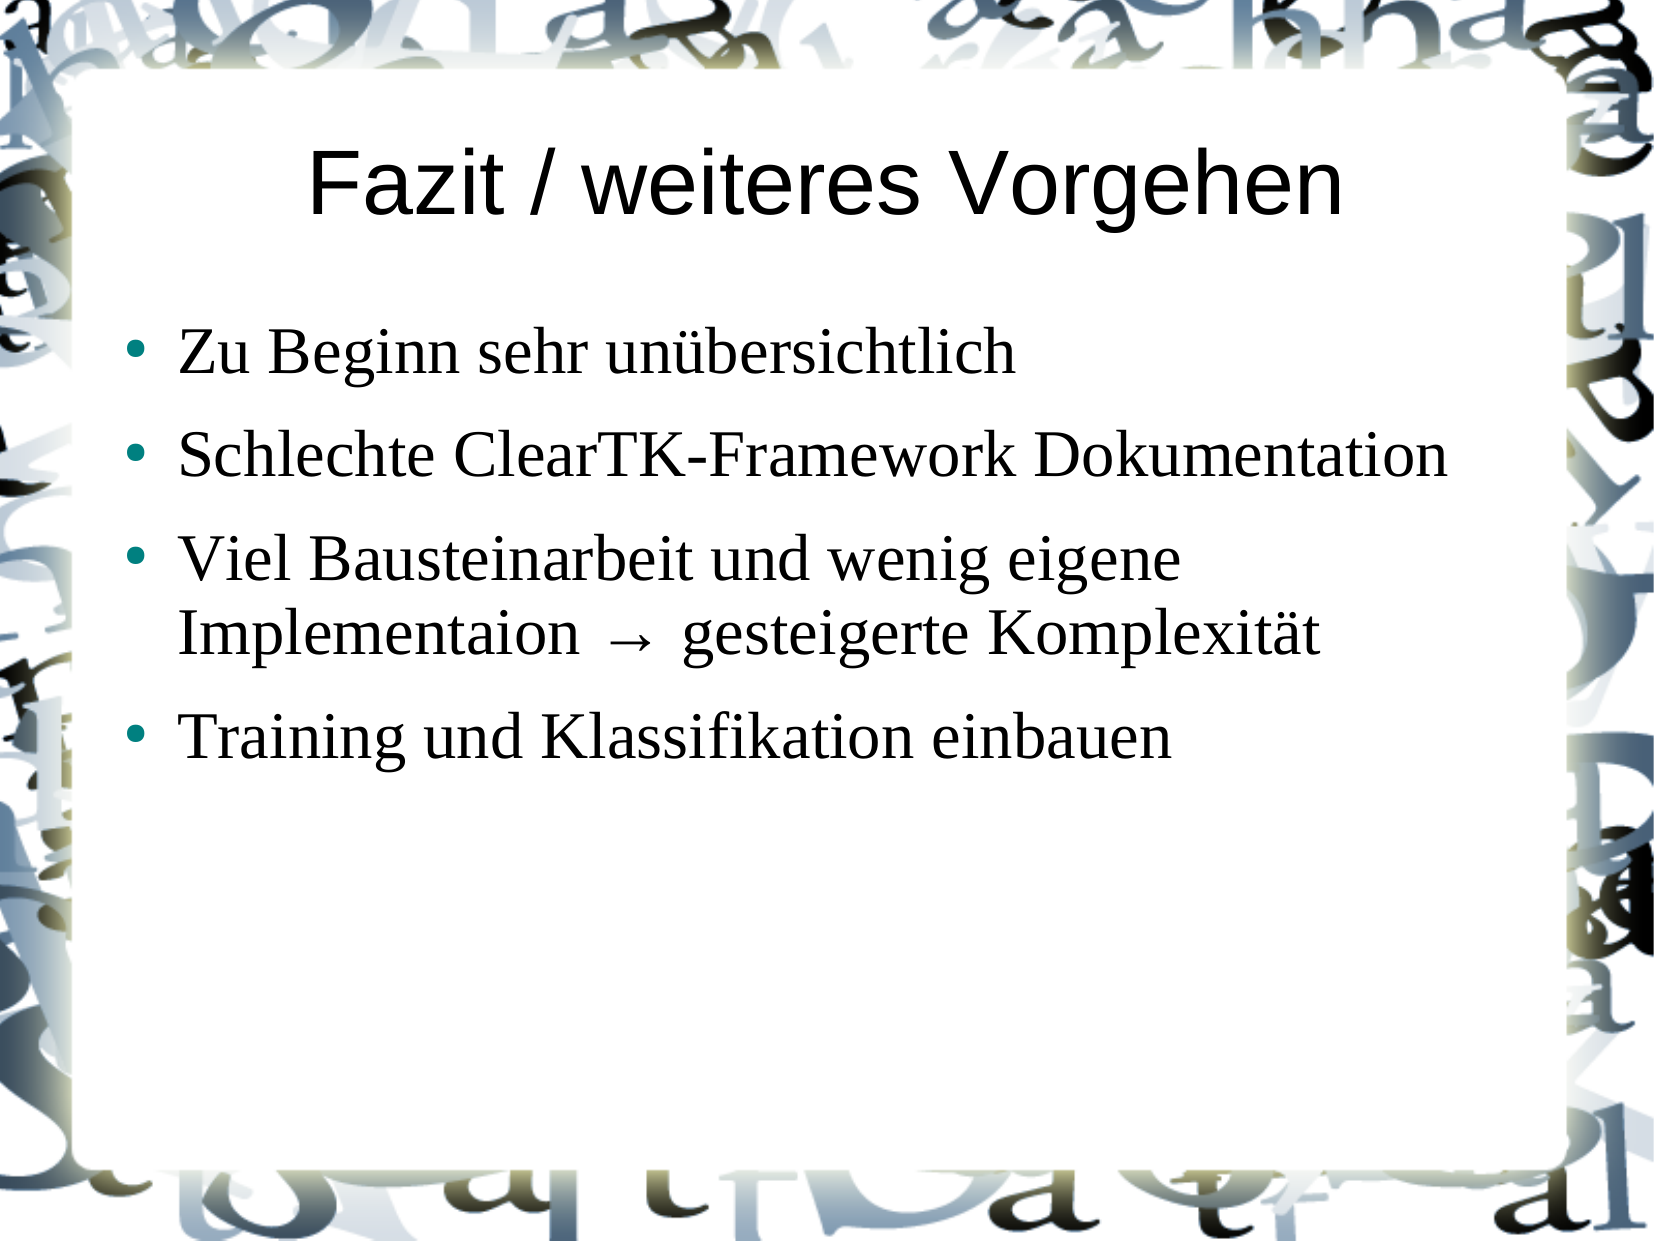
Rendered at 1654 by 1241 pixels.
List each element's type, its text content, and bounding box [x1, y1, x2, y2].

list Zu Beginn sehr unübersichtlich Schlechte ClearTK-Framework Dokumentation Viel Bausteinarbeit und wenig eigene Implementaion → gesteigerte Komplexität Training und Klassifikation einbauen [106, 313, 1530, 1034]
title Fazit / weiteres Vorgehen [82, 78, 1571, 287]
picture [0, 0, 1654, 1241]
